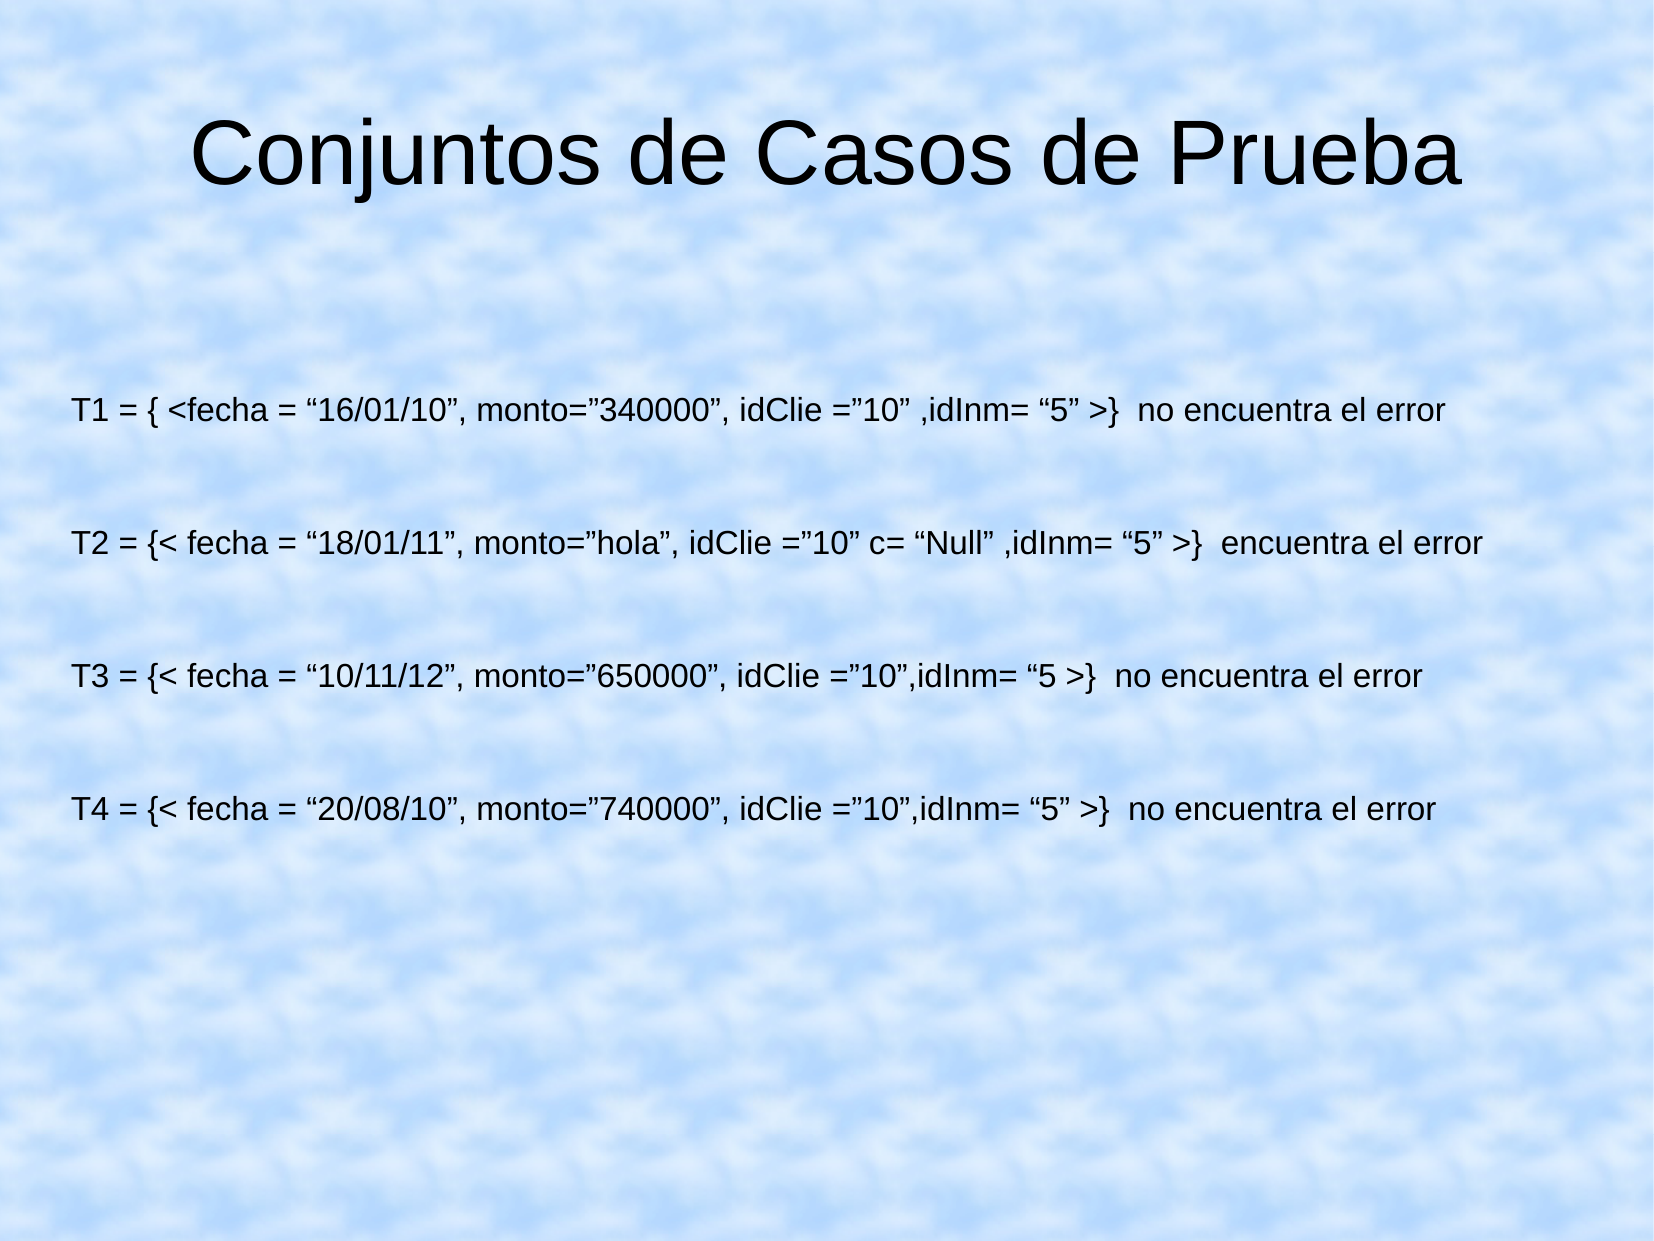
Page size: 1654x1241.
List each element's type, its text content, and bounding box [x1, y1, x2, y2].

list T1 = { <fecha = “16/01/10”, monto=”340000”, idClie =”10” ,idInm= “5” >} no encuentra el error T2 = {< fecha = “18/01/11”, monto=”hola”, idClie =”10” c= “Null” ,idInm= “5” >} encuentra el error T3 = {< fecha = “10/11/12”, monto=”650000”, idClie =”10”,idInm= “5 >} no encuentra el error T4 = {< fecha = “20/08/10”, monto=”740000”, idClie =”10”,idInm= “5” >} no encuentra el error [70, 391, 1560, 1111]
title Conjuntos de Casos de Prueba [82, 49, 1571, 257]
picture [0, 0, 1654, 1241]
